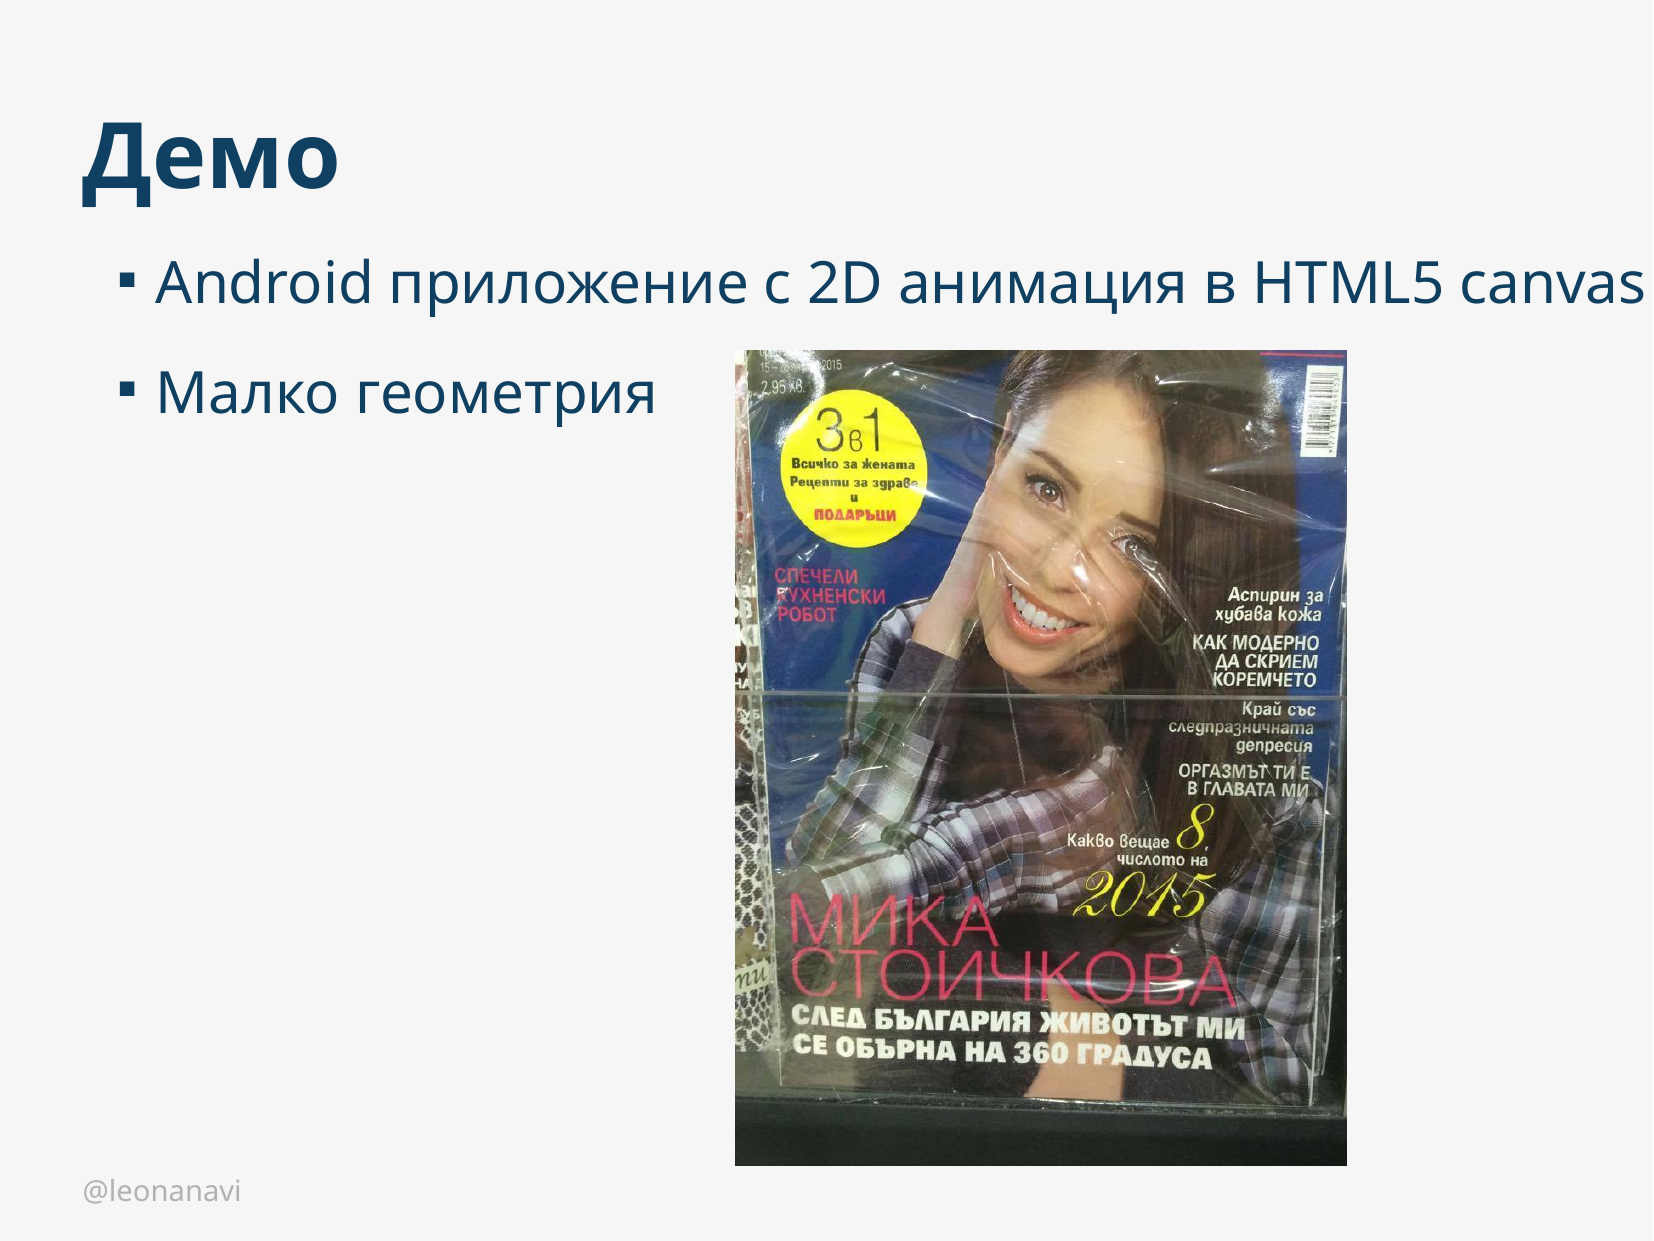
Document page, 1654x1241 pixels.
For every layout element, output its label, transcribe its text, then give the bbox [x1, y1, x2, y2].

text_box Android приложение с 2D анимация в HTML5 canvas Малко геометрия [105, 234, 1621, 1241]
picture [735, 350, 1347, 1166]
title Демо [82, 49, 1571, 257]
